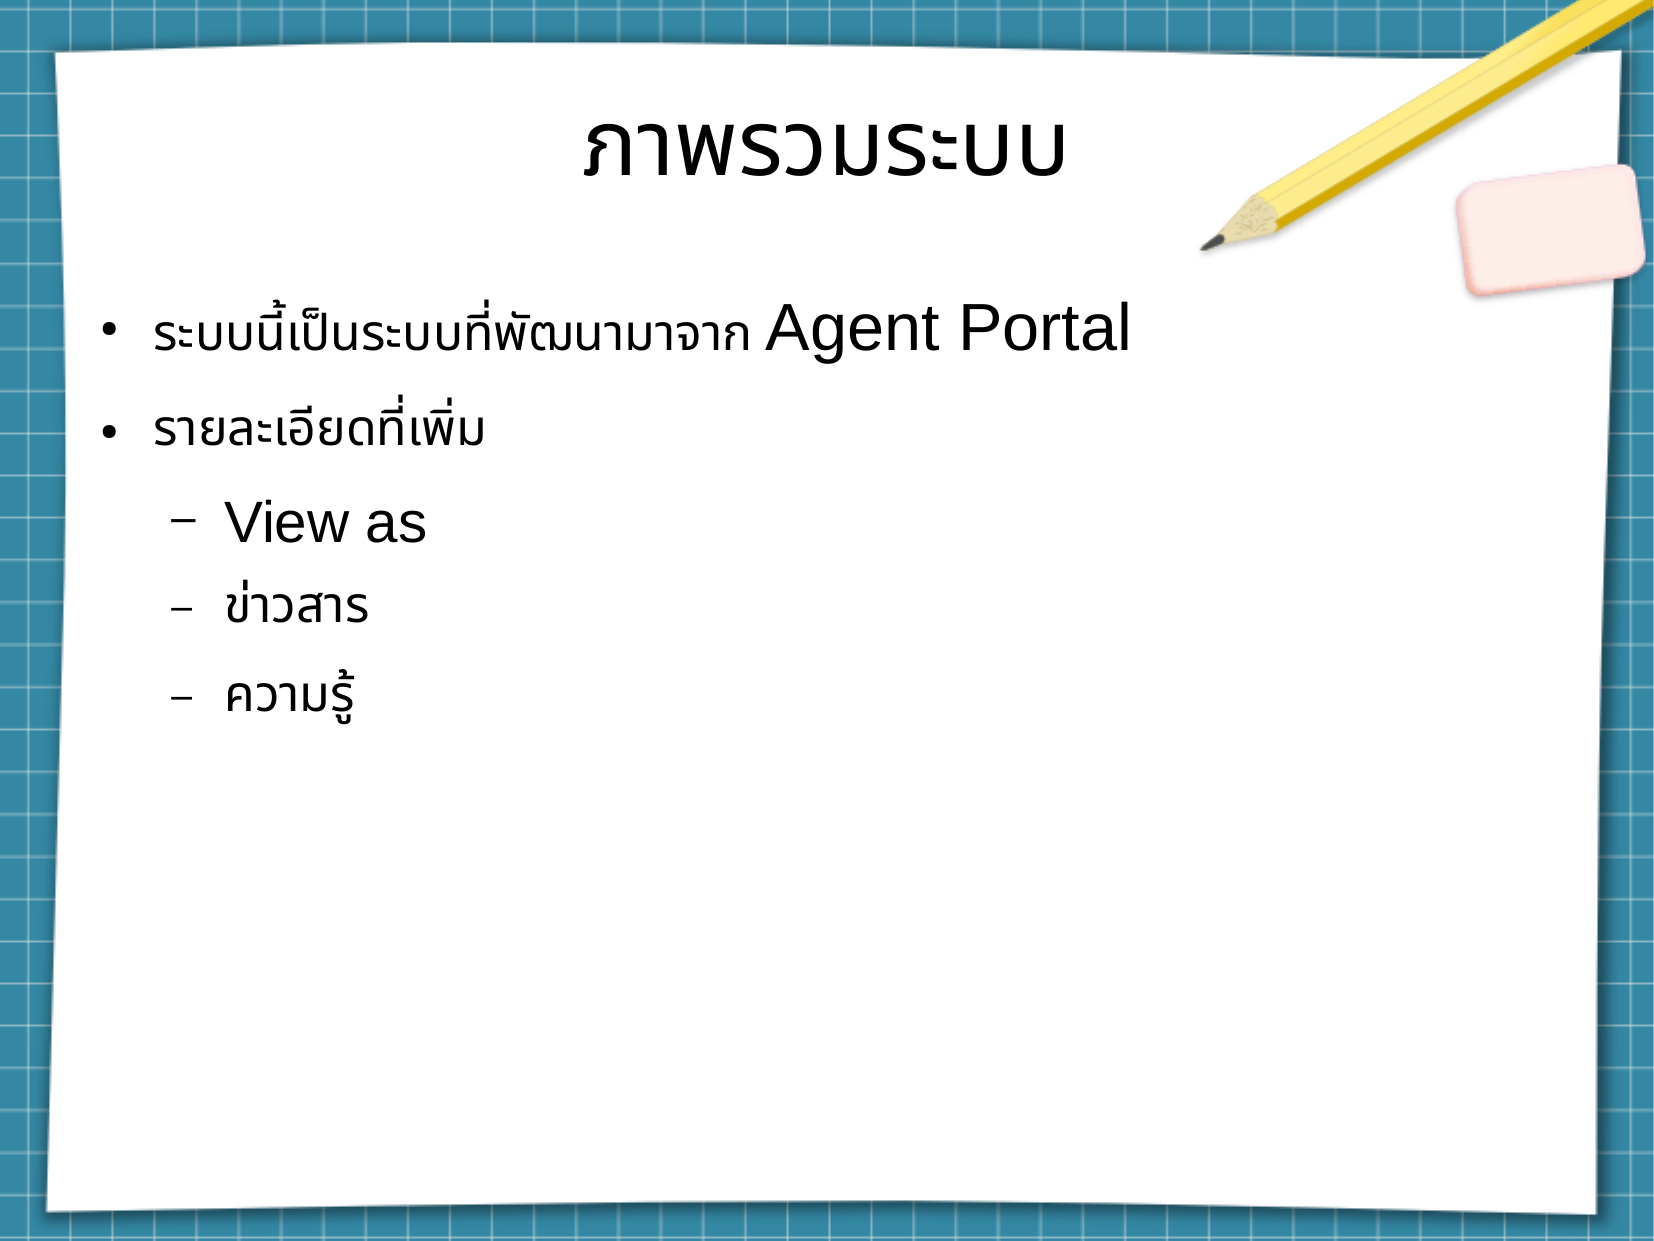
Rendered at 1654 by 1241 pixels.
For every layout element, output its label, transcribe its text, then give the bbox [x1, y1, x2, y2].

picture [0, 0, 1654, 1241]
list ระบบนี้เป็นระบบที่พัฒนามาจาก Agent Portal รายละเอียดที่เพิ่ม View as ข่าวสาร ความรู้ [82, 290, 1571, 1010]
title ภาพรวมระบบ [82, 49, 1571, 257]
